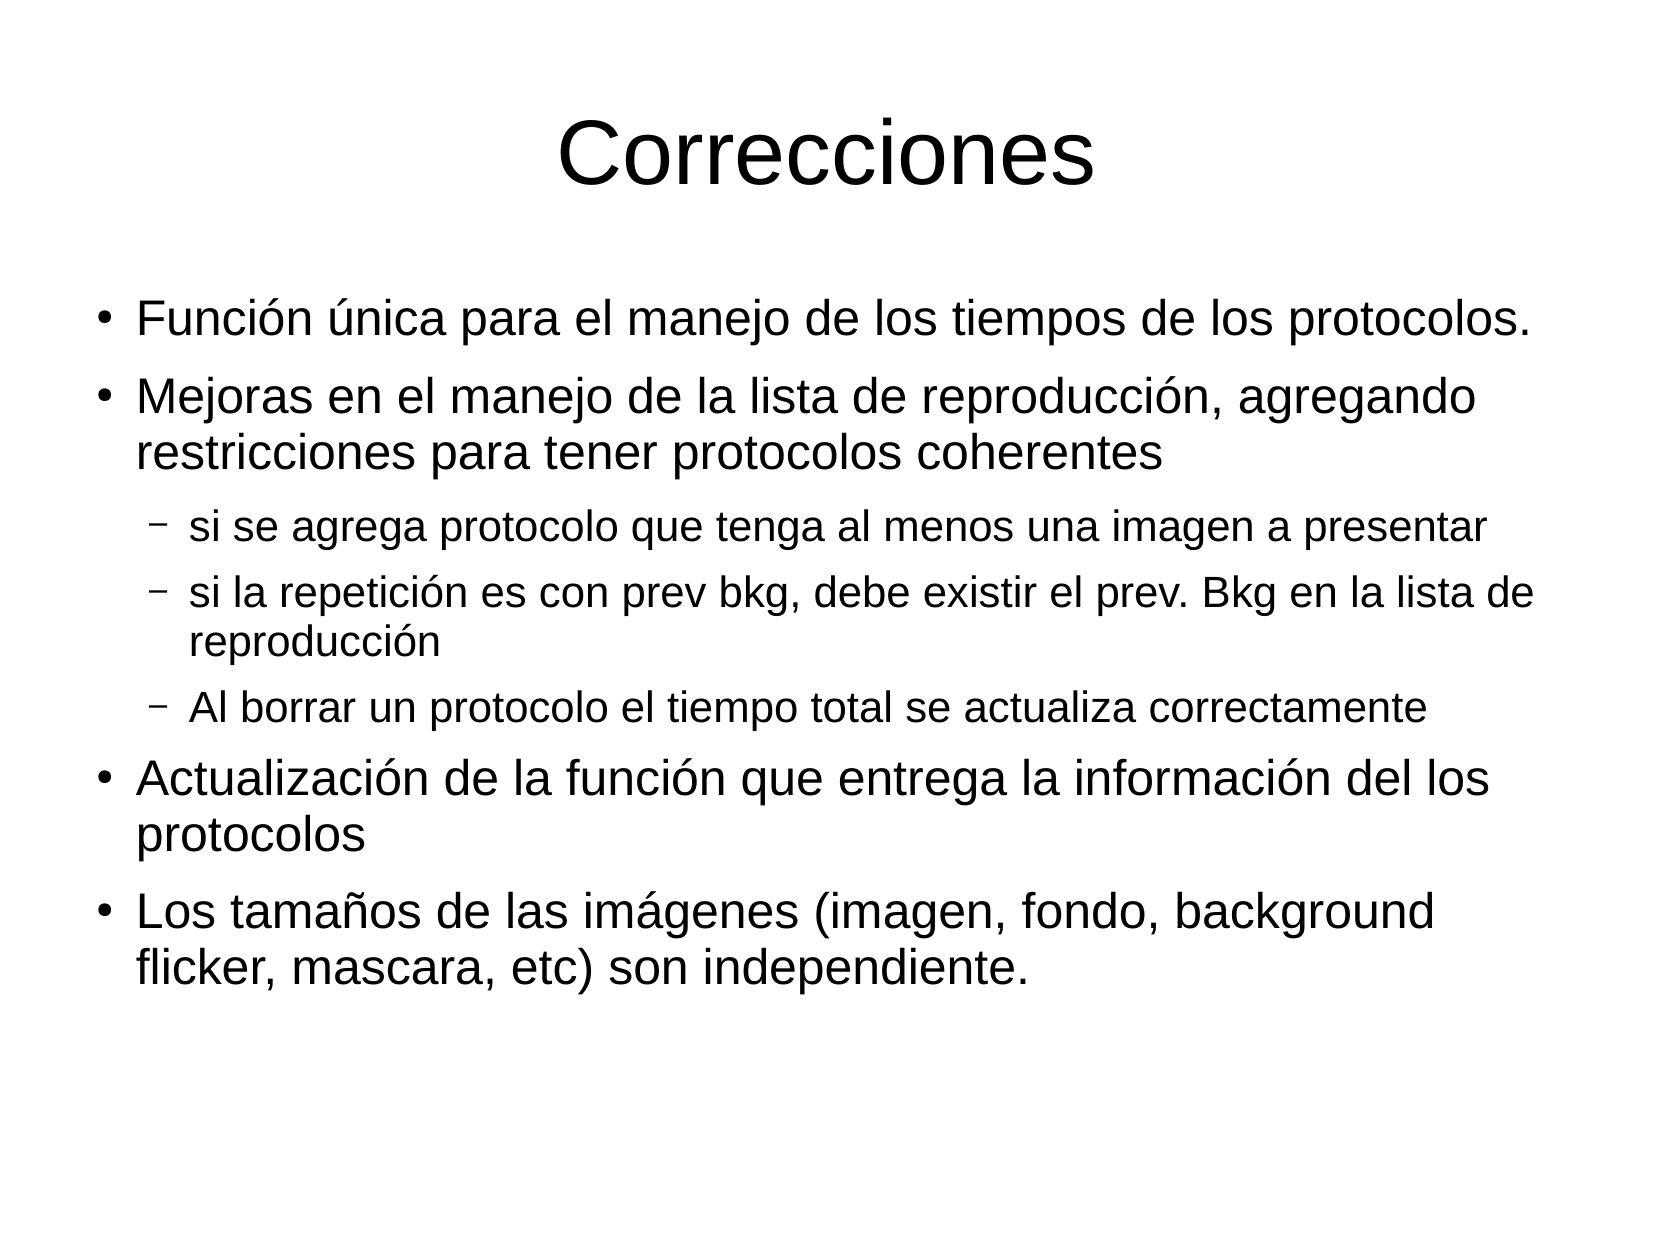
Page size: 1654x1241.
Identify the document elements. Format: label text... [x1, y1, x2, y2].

list Función única para el manejo de los tiempos de los protocolos. Mejoras en el manejo de la lista de reproducción, agregando restricciones para tener protocolos coherentes si se agrega protocolo que tenga al menos una imagen a presentar si la repetición es con prev bkg, debe existir el prev. Bkg en la lista de reproducción Al borrar un protocolo el tiempo total se actualiza correctamente Actualización de la función que entrega la información del los protocolos Los tamaños de las imágenes (imagen, fondo, background flicker, mascara, etc) son independiente. [82, 290, 1571, 1010]
title Correcciones [82, 49, 1571, 257]
